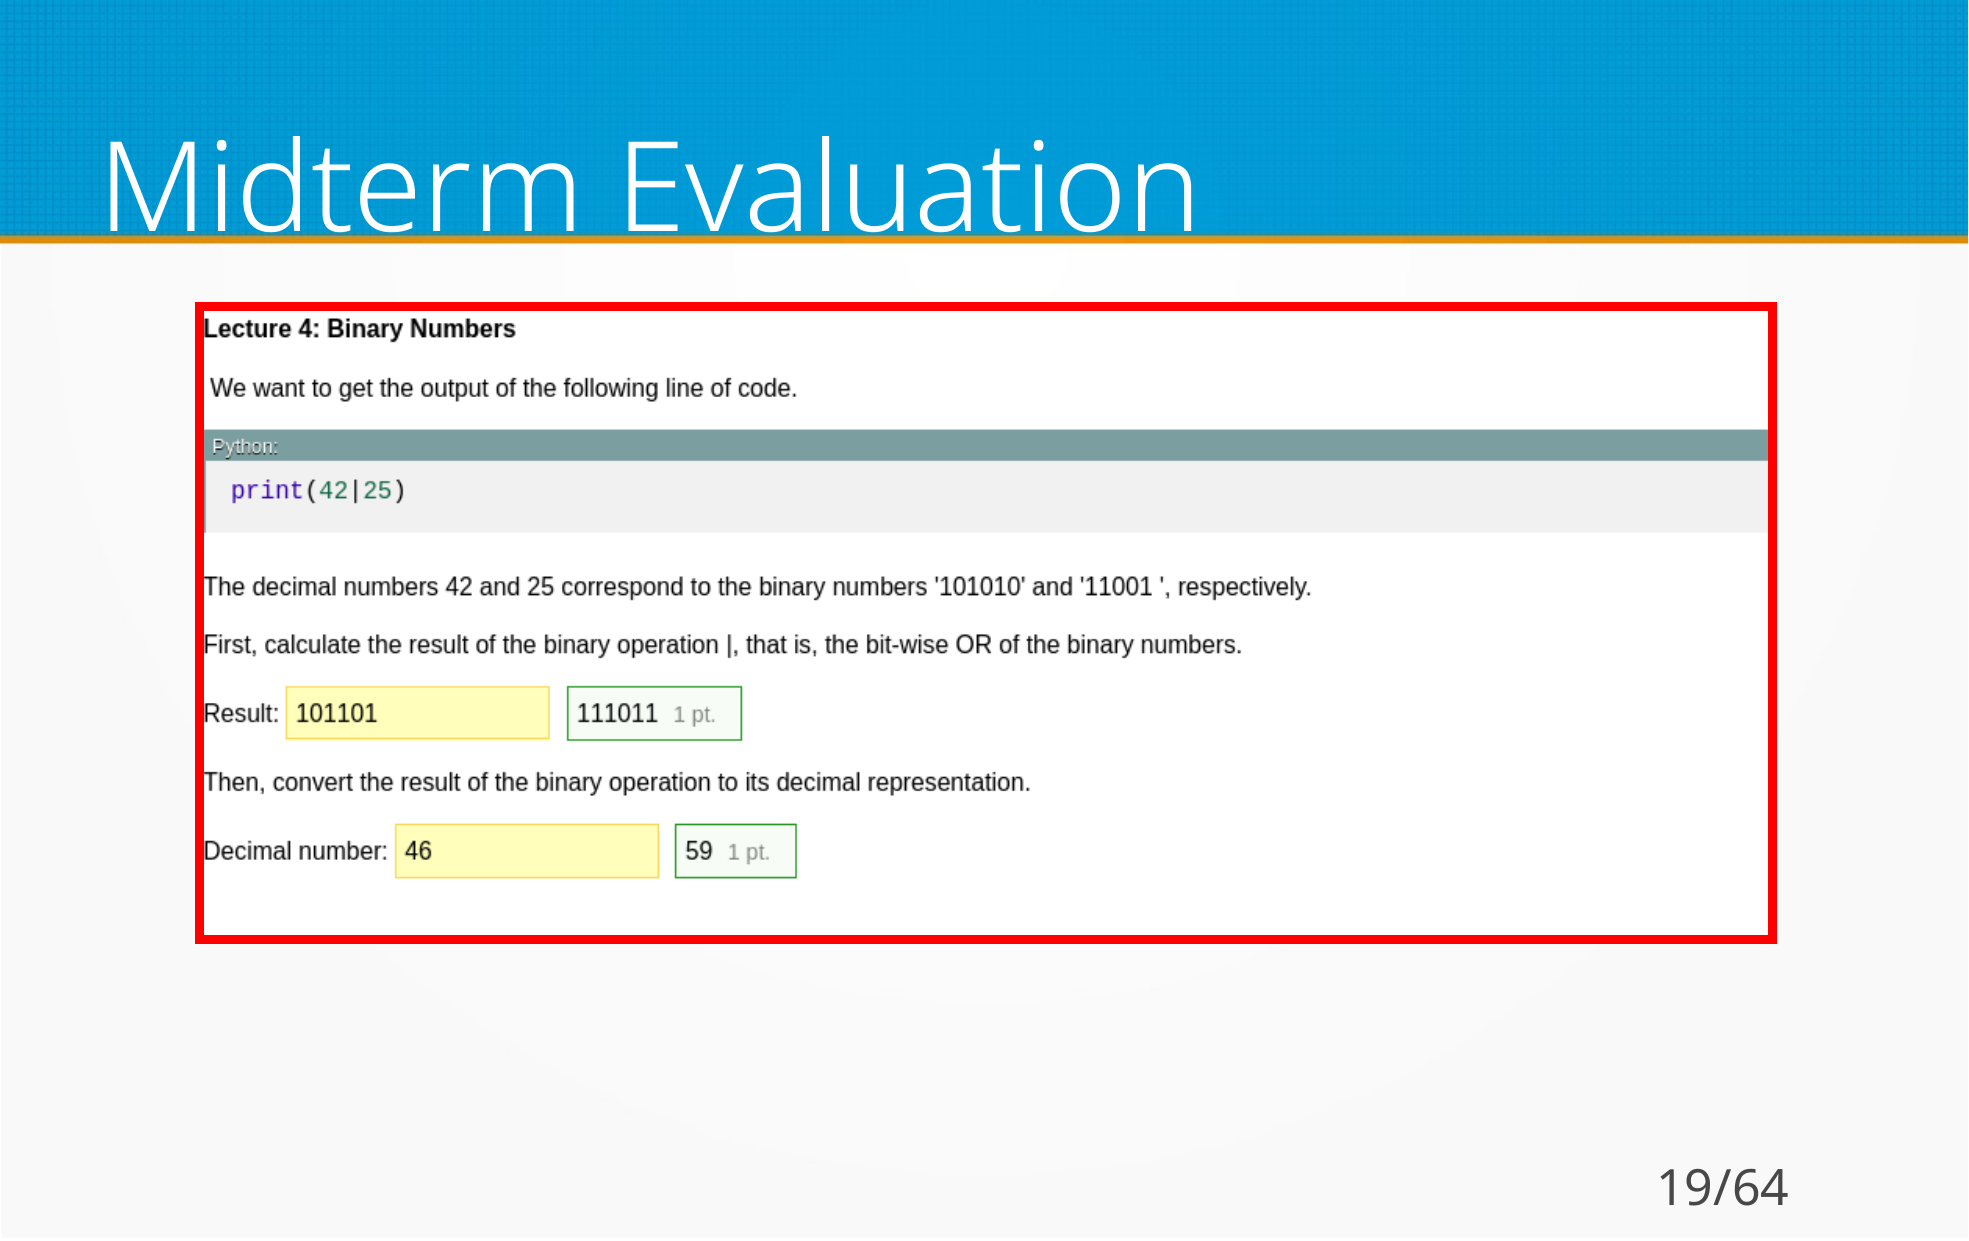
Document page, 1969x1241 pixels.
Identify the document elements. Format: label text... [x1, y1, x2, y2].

picture [0, 233, 1969, 1241]
title Midterm Evaluation [98, 49, 1870, 257]
